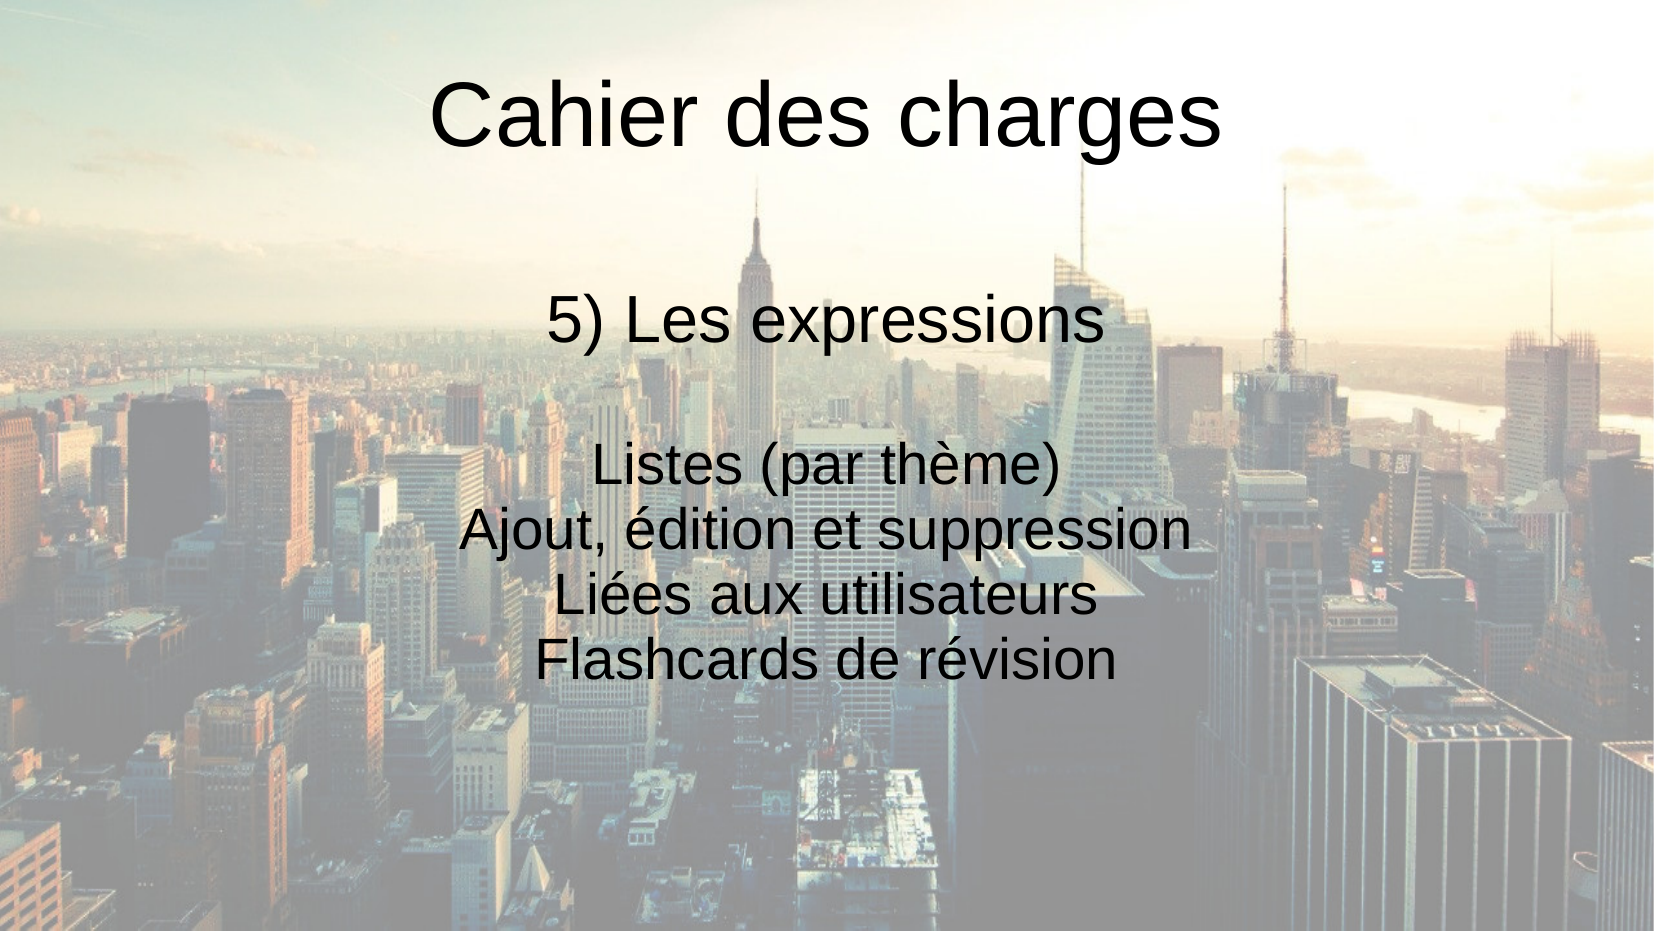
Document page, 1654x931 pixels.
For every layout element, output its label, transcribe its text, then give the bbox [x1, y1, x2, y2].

subtitle 5) Les expressions Listes (par thème) Ajout, édition et suppression Liées aux utilisateurs Flashcards de révision [82, 217, 1571, 758]
title Cahier des charges [82, 37, 1571, 193]
picture [0, 0, 1654, 931]
